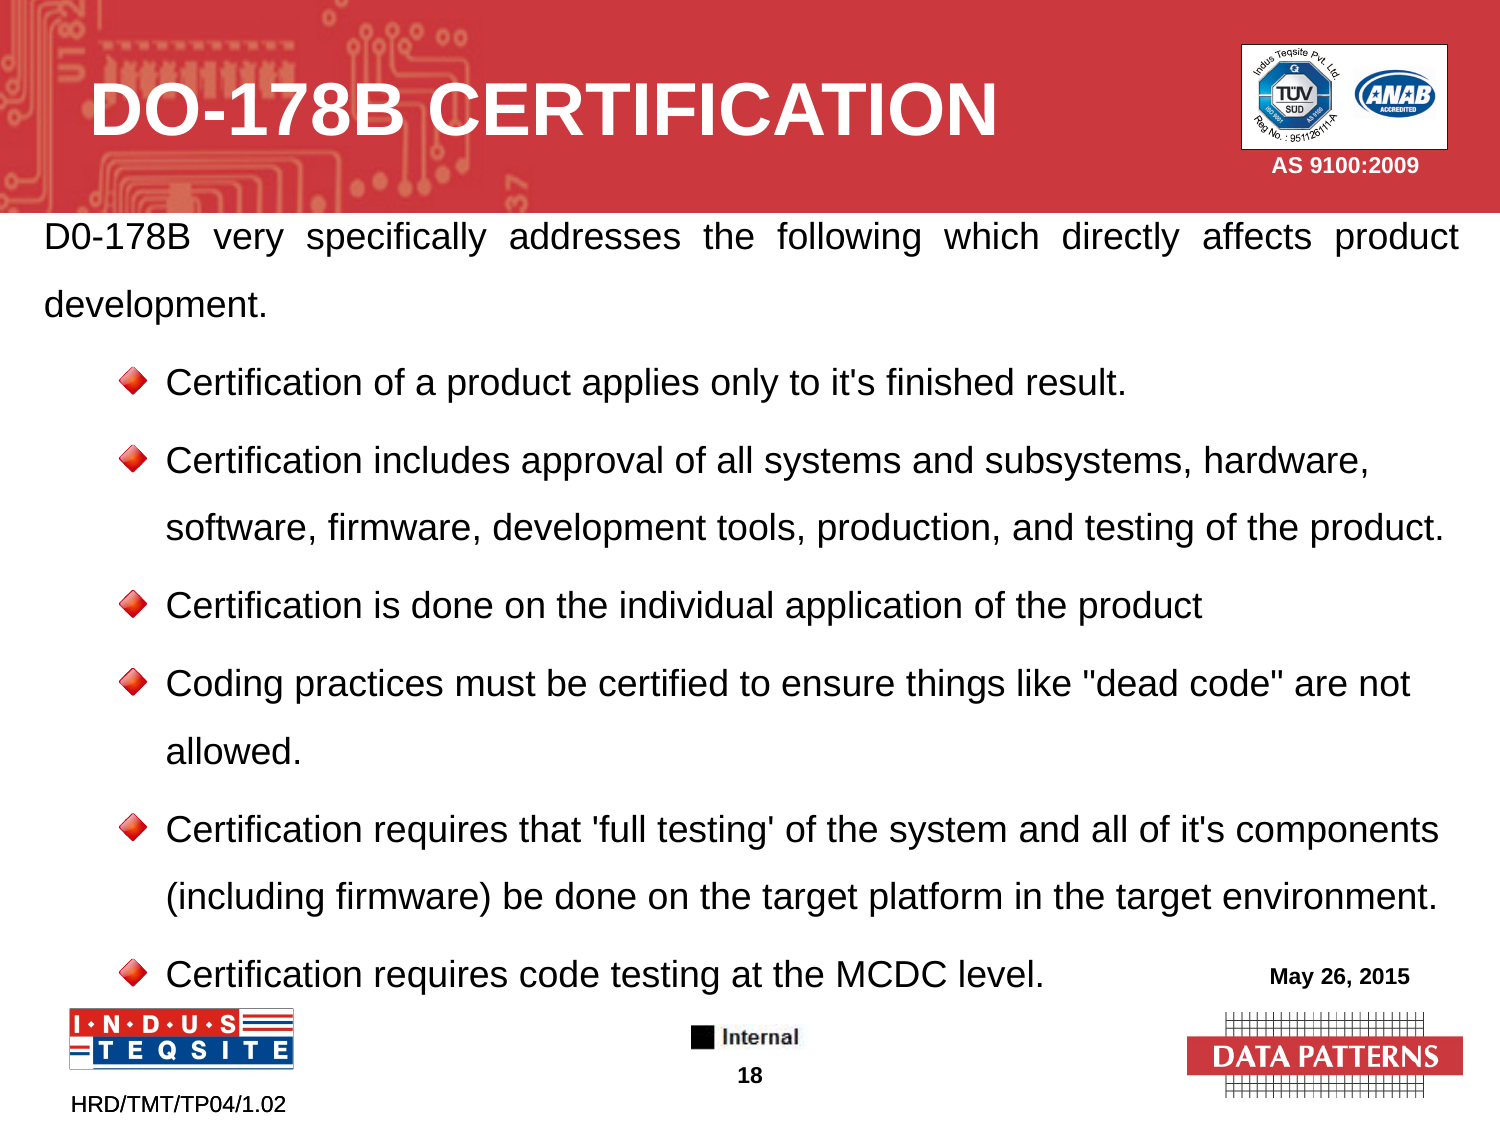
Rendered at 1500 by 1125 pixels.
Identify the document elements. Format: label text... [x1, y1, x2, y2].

picture [1187, 1012, 1463, 1098]
picture [691, 1024, 809, 1051]
text_box DO-178B CERTIFICATION [75, 53, 1153, 182]
picture [69, 1008, 295, 1074]
picture [0, 0, 1500, 213]
text_box D0-178B very specifically addresses the following which directly affects product development. Certification of a product applies only to it's finished result. Certification includes approval of all systems and subsystems, hardware, software, firmware, development tools, production, and testing of the product. Certification is done on the individual application of the product Coding practices must be certified to ensure things like "dead code" are not allowed. Certification requires that 'full testing' of the system and all of it's components (including firmware) be done on the target platform in the target environment. Certification requires code testing at the MCDC level. [29, 182, 1475, 1003]
